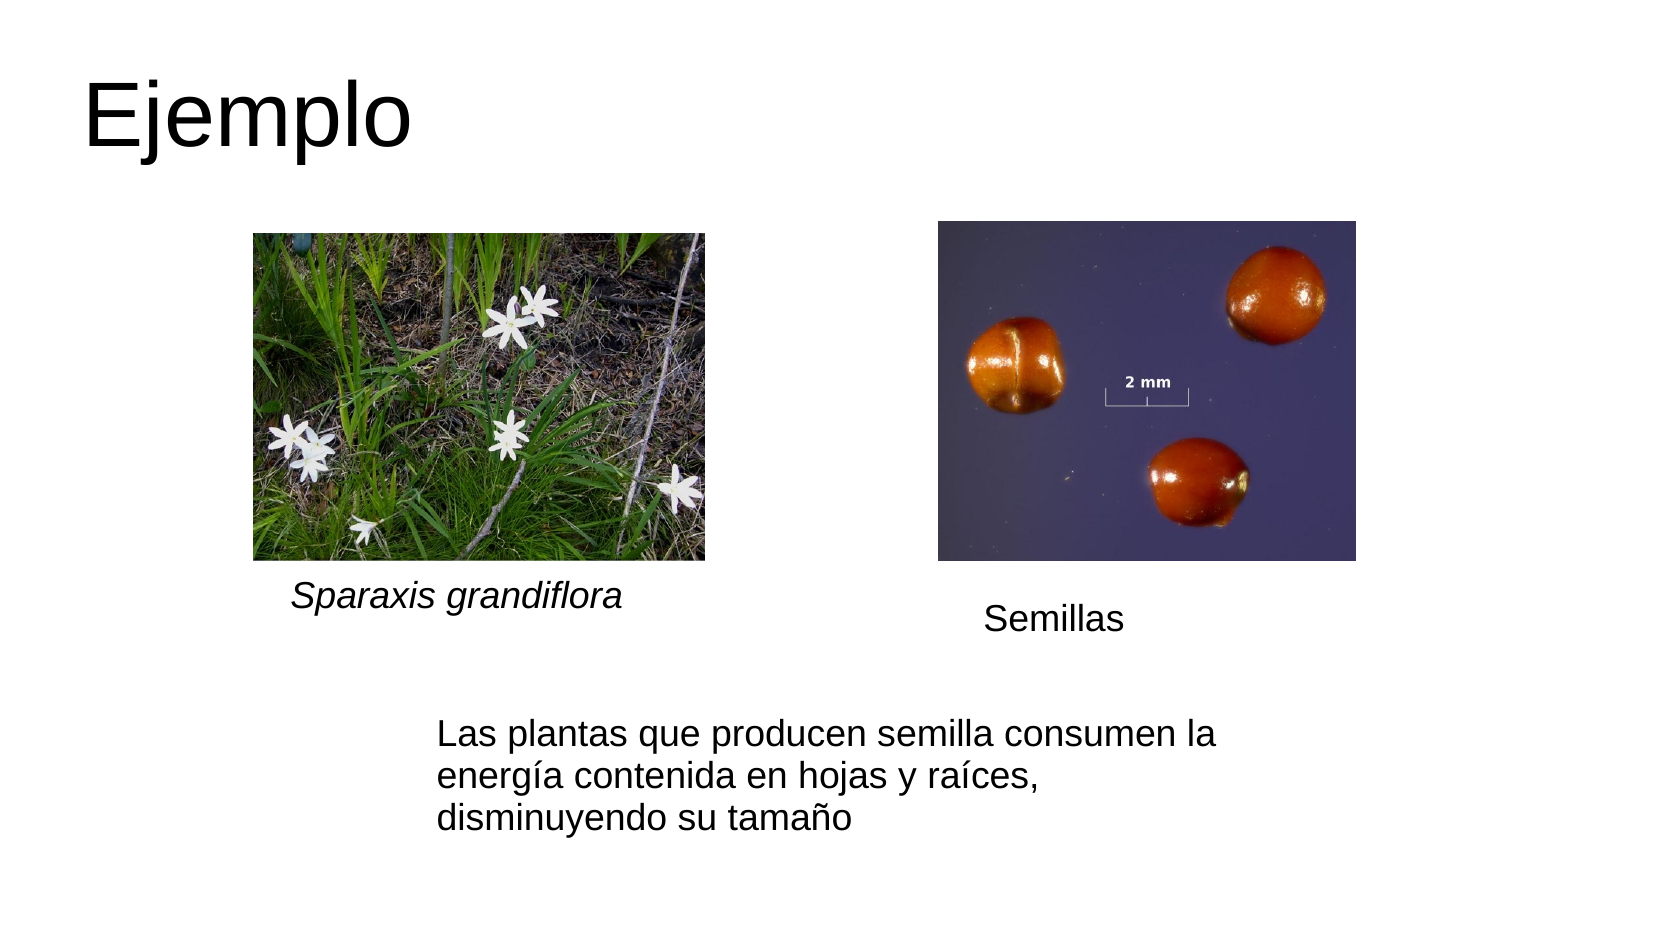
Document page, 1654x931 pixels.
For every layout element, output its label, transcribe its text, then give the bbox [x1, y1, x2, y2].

text_box Semillas [968, 590, 1140, 648]
picture [938, 221, 1356, 562]
text_box Sparaxis grandiflora [275, 566, 638, 624]
picture [253, 233, 705, 562]
text_box Las plantas que producen semilla consumen la energía contenida en hojas y raíces, disminuyendo su tamaño [421, 704, 1257, 880]
title Ejemplo [82, 37, 1571, 193]
